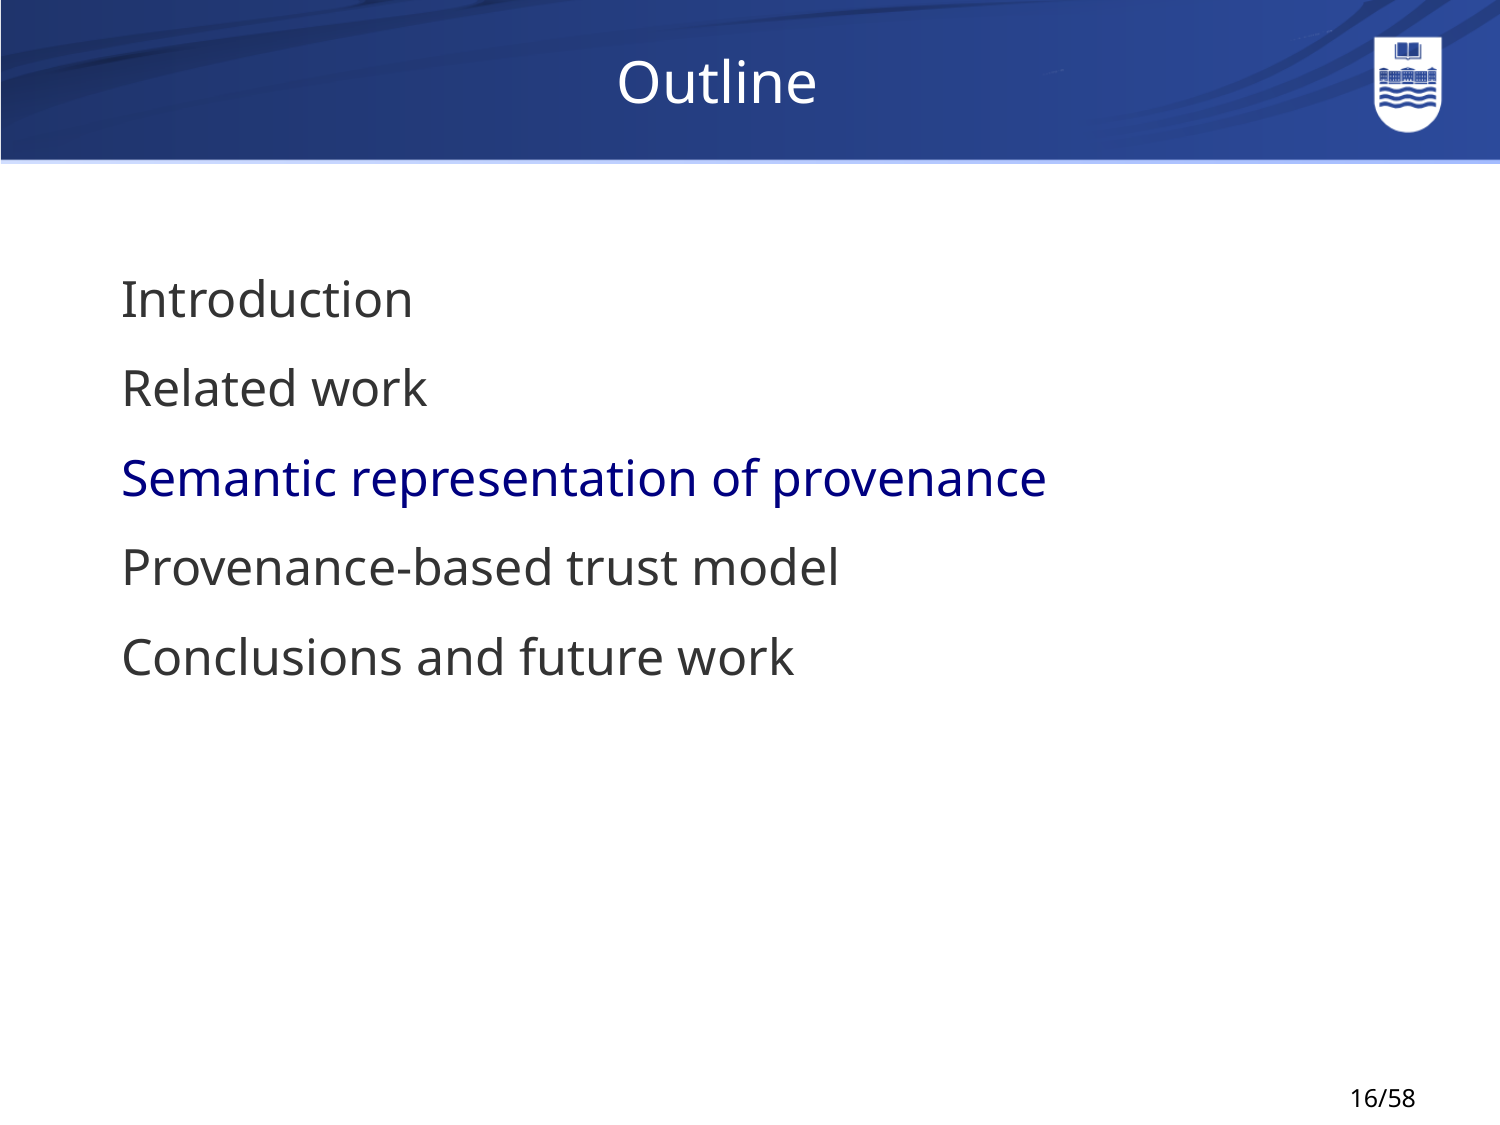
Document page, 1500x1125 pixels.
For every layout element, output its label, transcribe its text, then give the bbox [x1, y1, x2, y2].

title Outline [0, 0, 1363, 161]
list Introduction Related work Semantic representation of provenance Provenance-based trust model Conclusions and future work [106, 259, 1453, 934]
picture [0, 0, 1500, 164]
